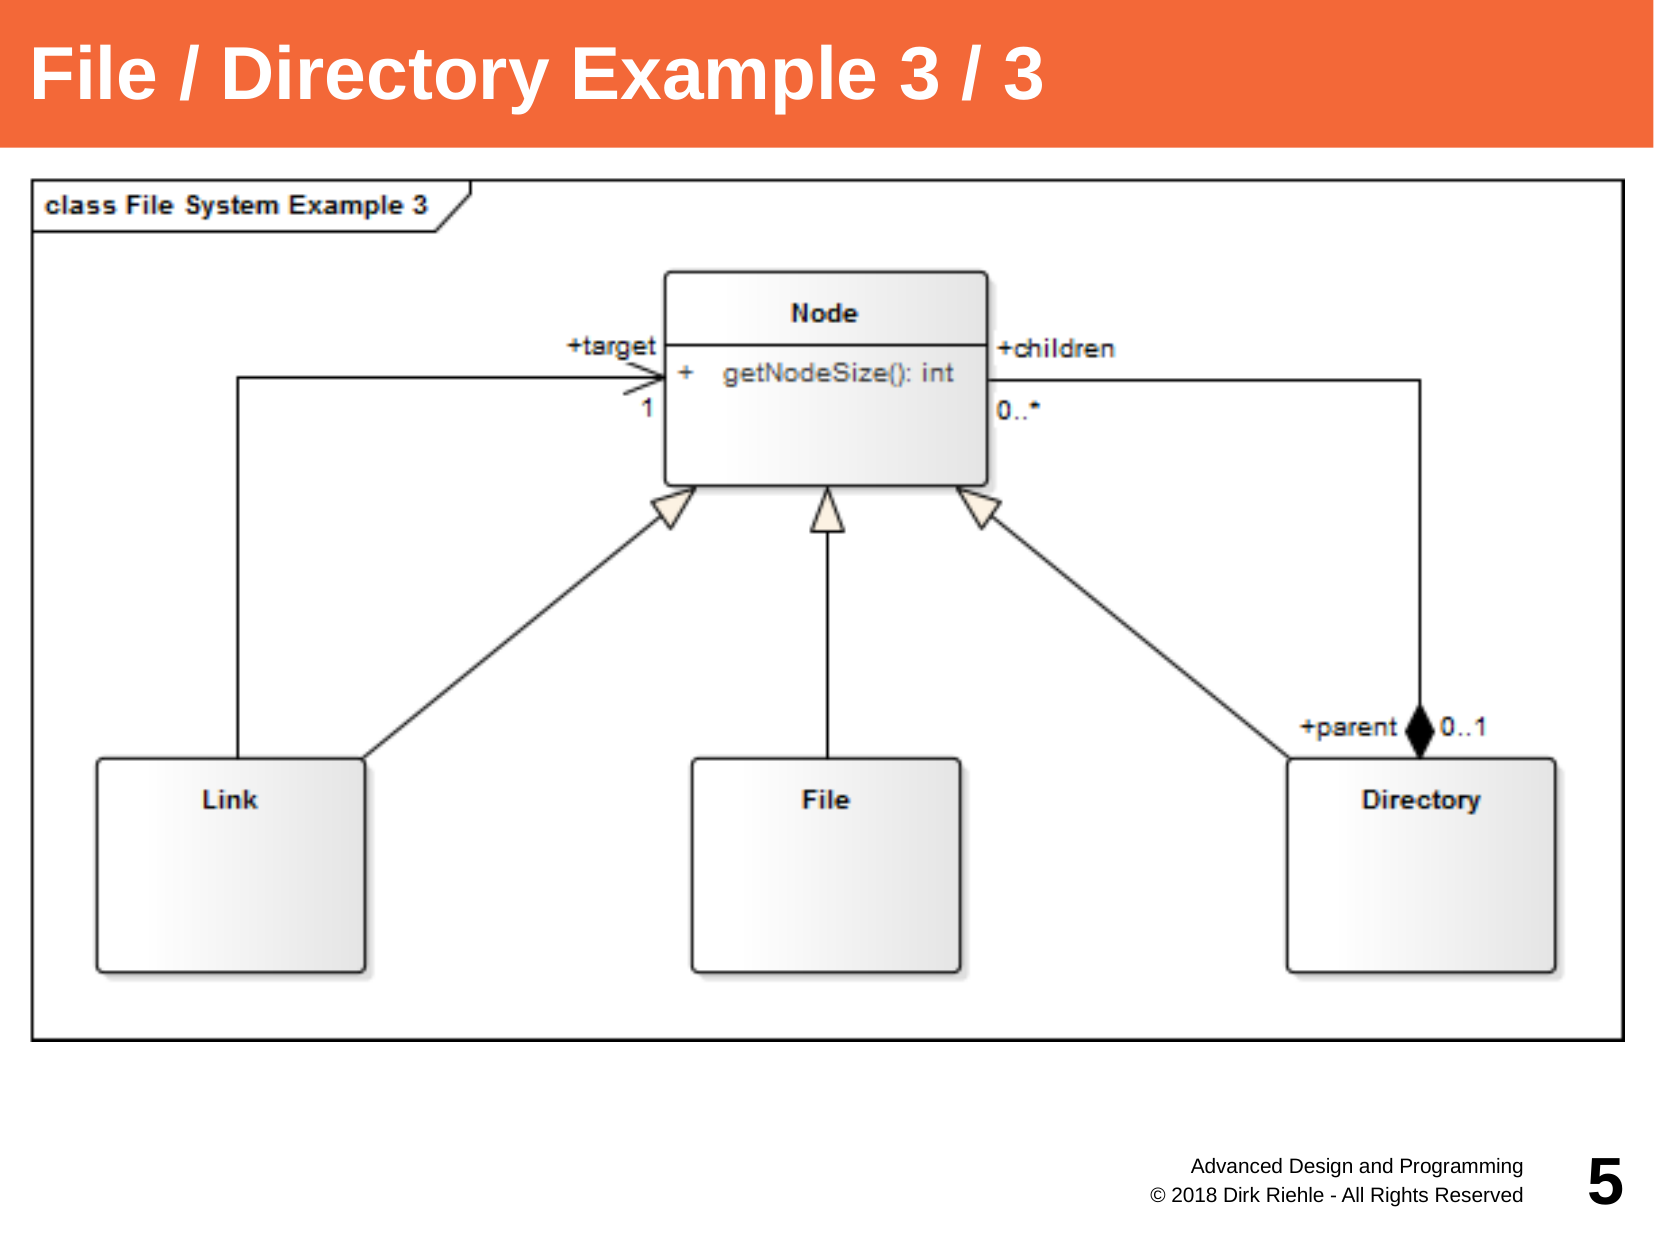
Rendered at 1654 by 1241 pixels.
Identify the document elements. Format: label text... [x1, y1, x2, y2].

title File / Directory Example 3 / 3 [0, 0, 1654, 148]
picture [29, 177, 1625, 1042]
